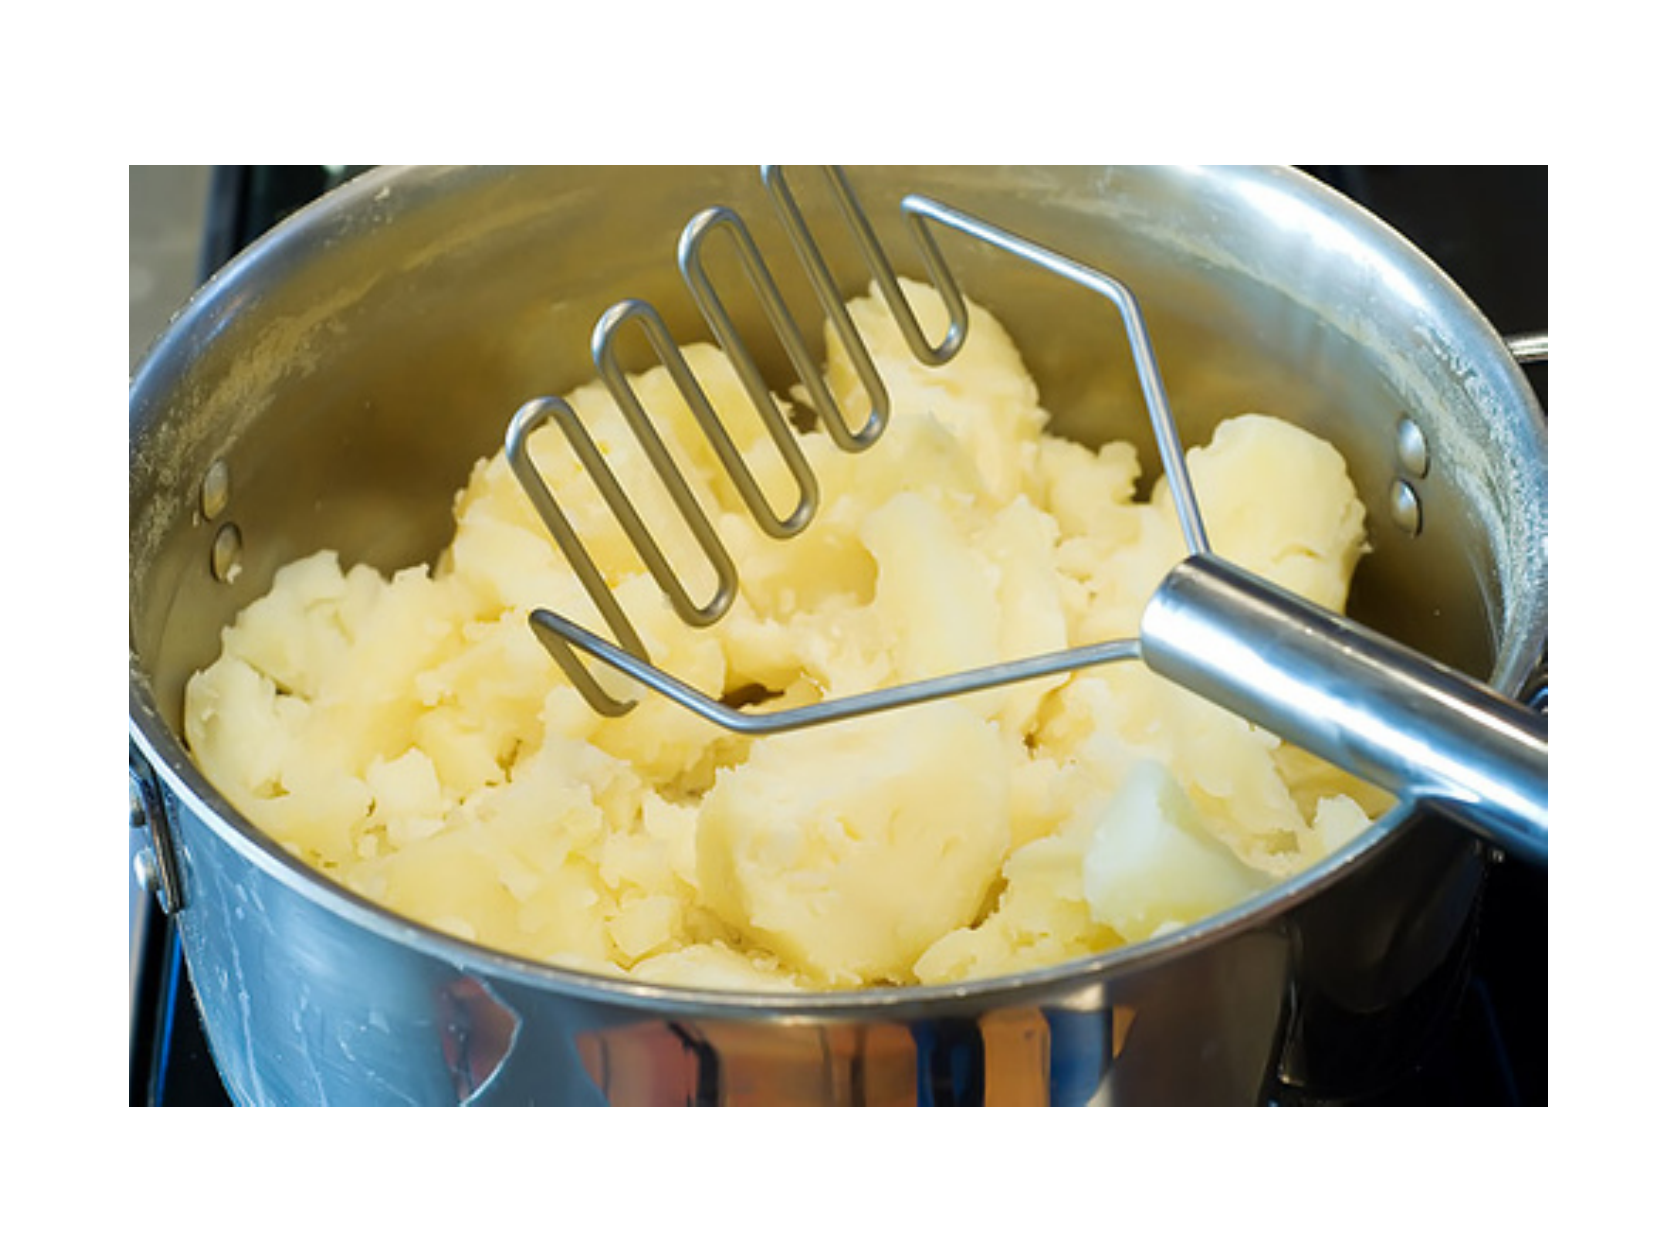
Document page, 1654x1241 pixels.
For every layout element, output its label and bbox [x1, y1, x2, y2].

picture [129, 165, 1548, 1107]
